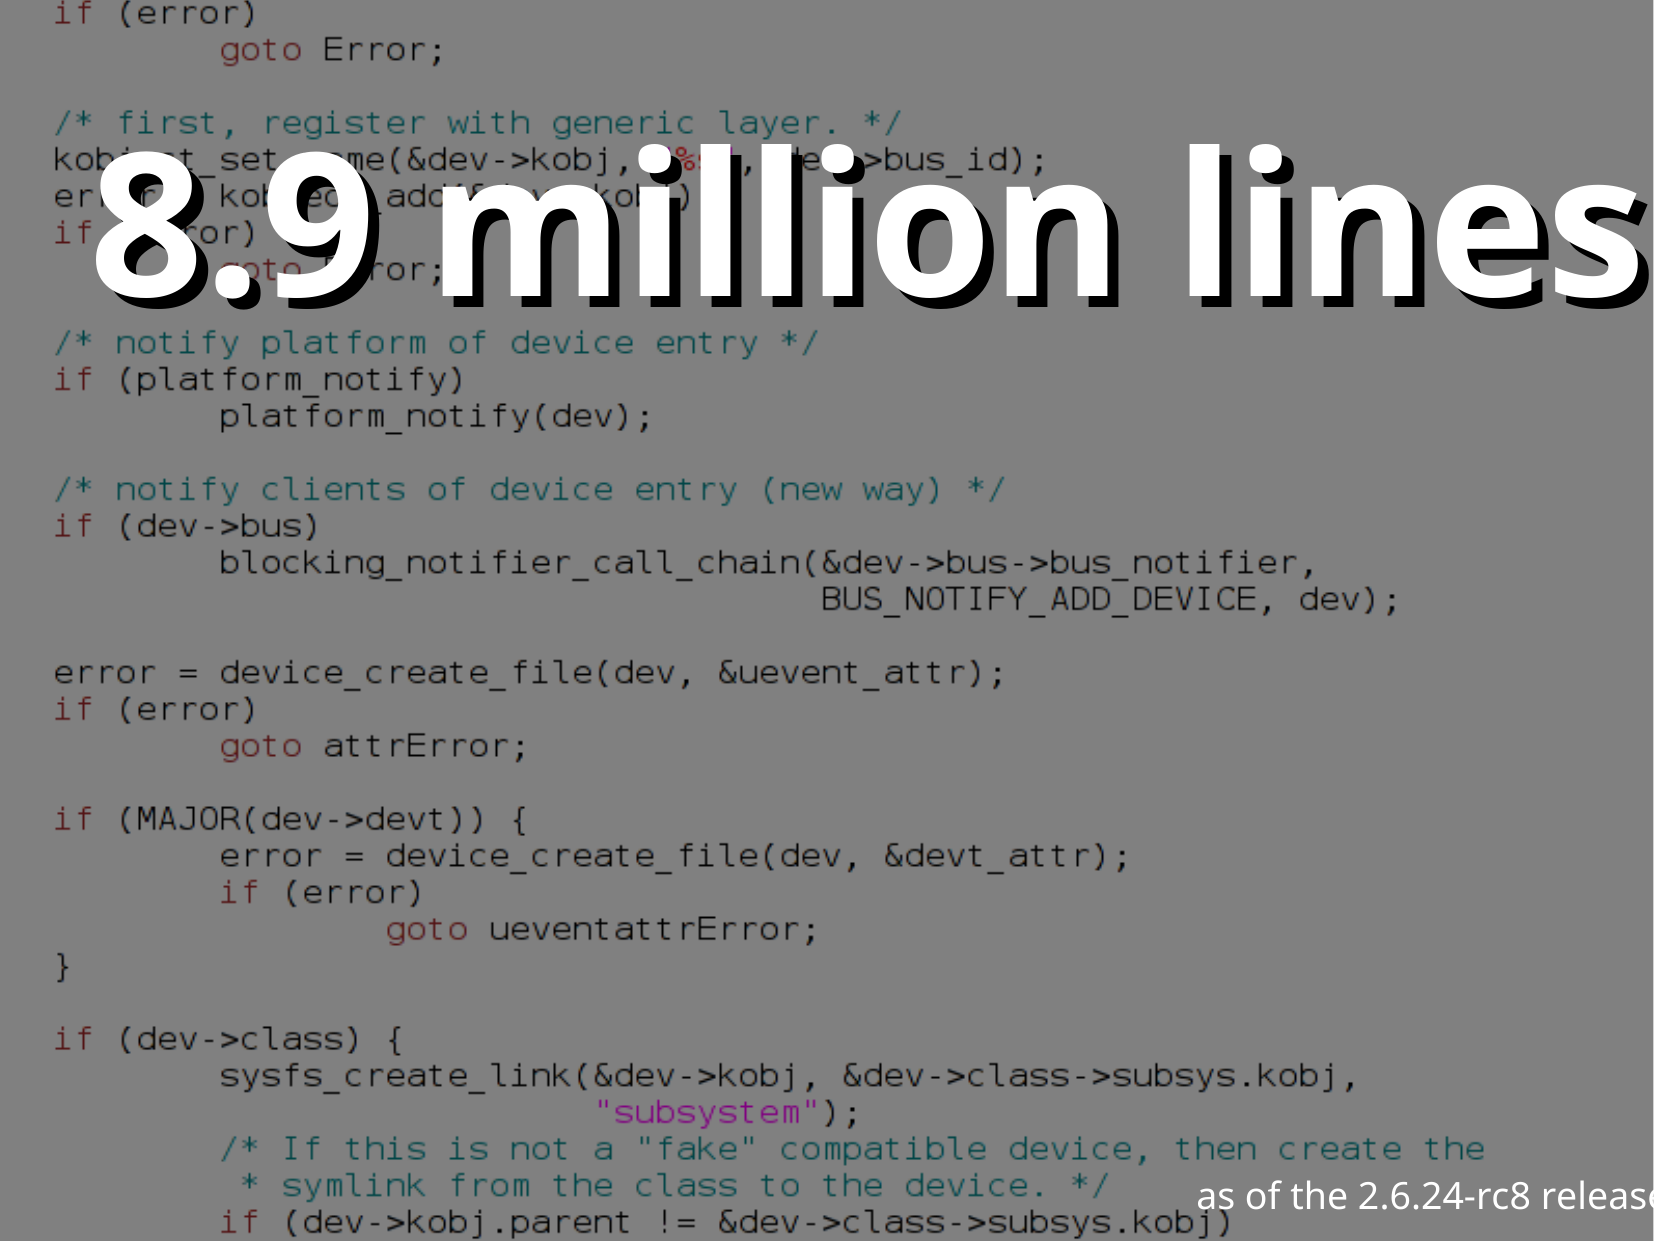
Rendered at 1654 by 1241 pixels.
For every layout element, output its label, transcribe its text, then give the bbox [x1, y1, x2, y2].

picture [0, 0, 1654, 1241]
text_box as of the 2.6.24-rc8 release [1181, 1162, 1654, 1223]
text_box 8.9 million lines [75, 75, 1607, 330]
